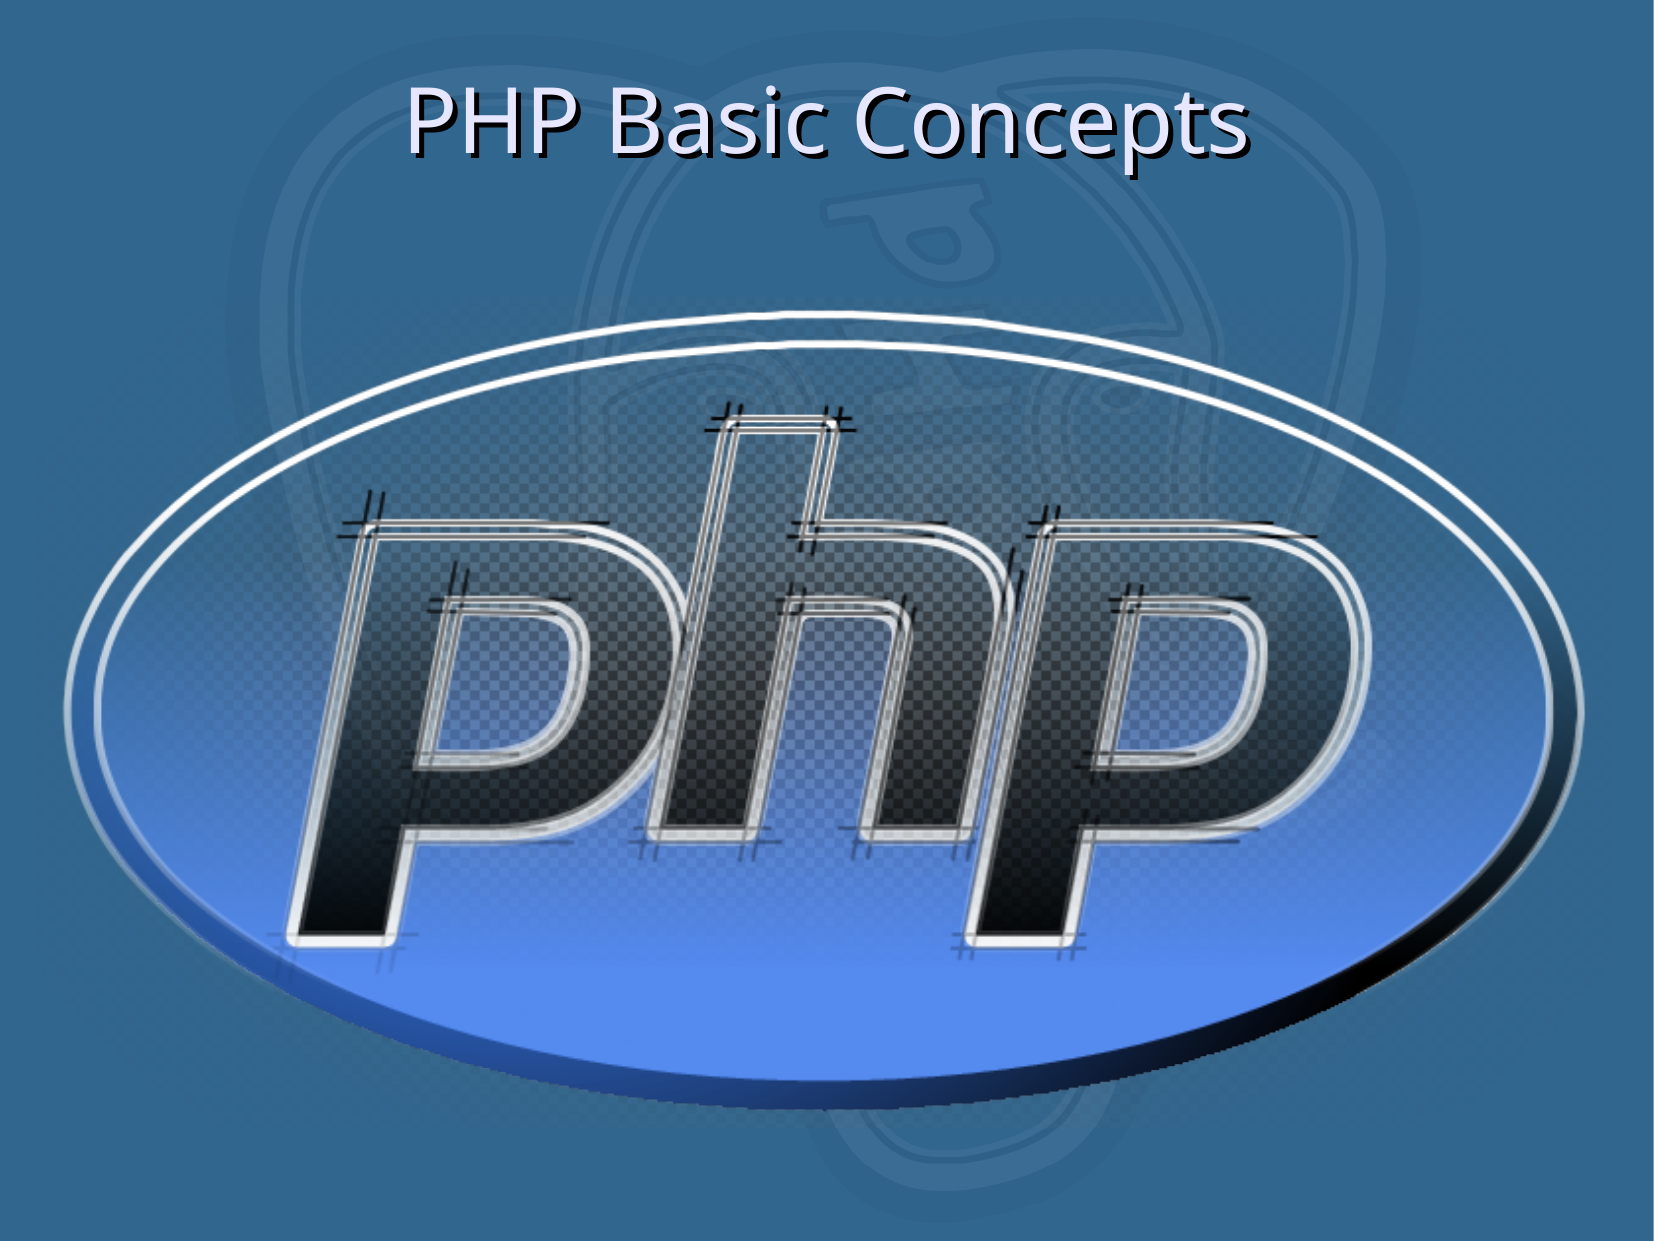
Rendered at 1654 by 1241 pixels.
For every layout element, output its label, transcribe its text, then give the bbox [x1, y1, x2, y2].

picture [0, 0, 1654, 1241]
title PHP Basic Concepts [82, 49, 1571, 188]
